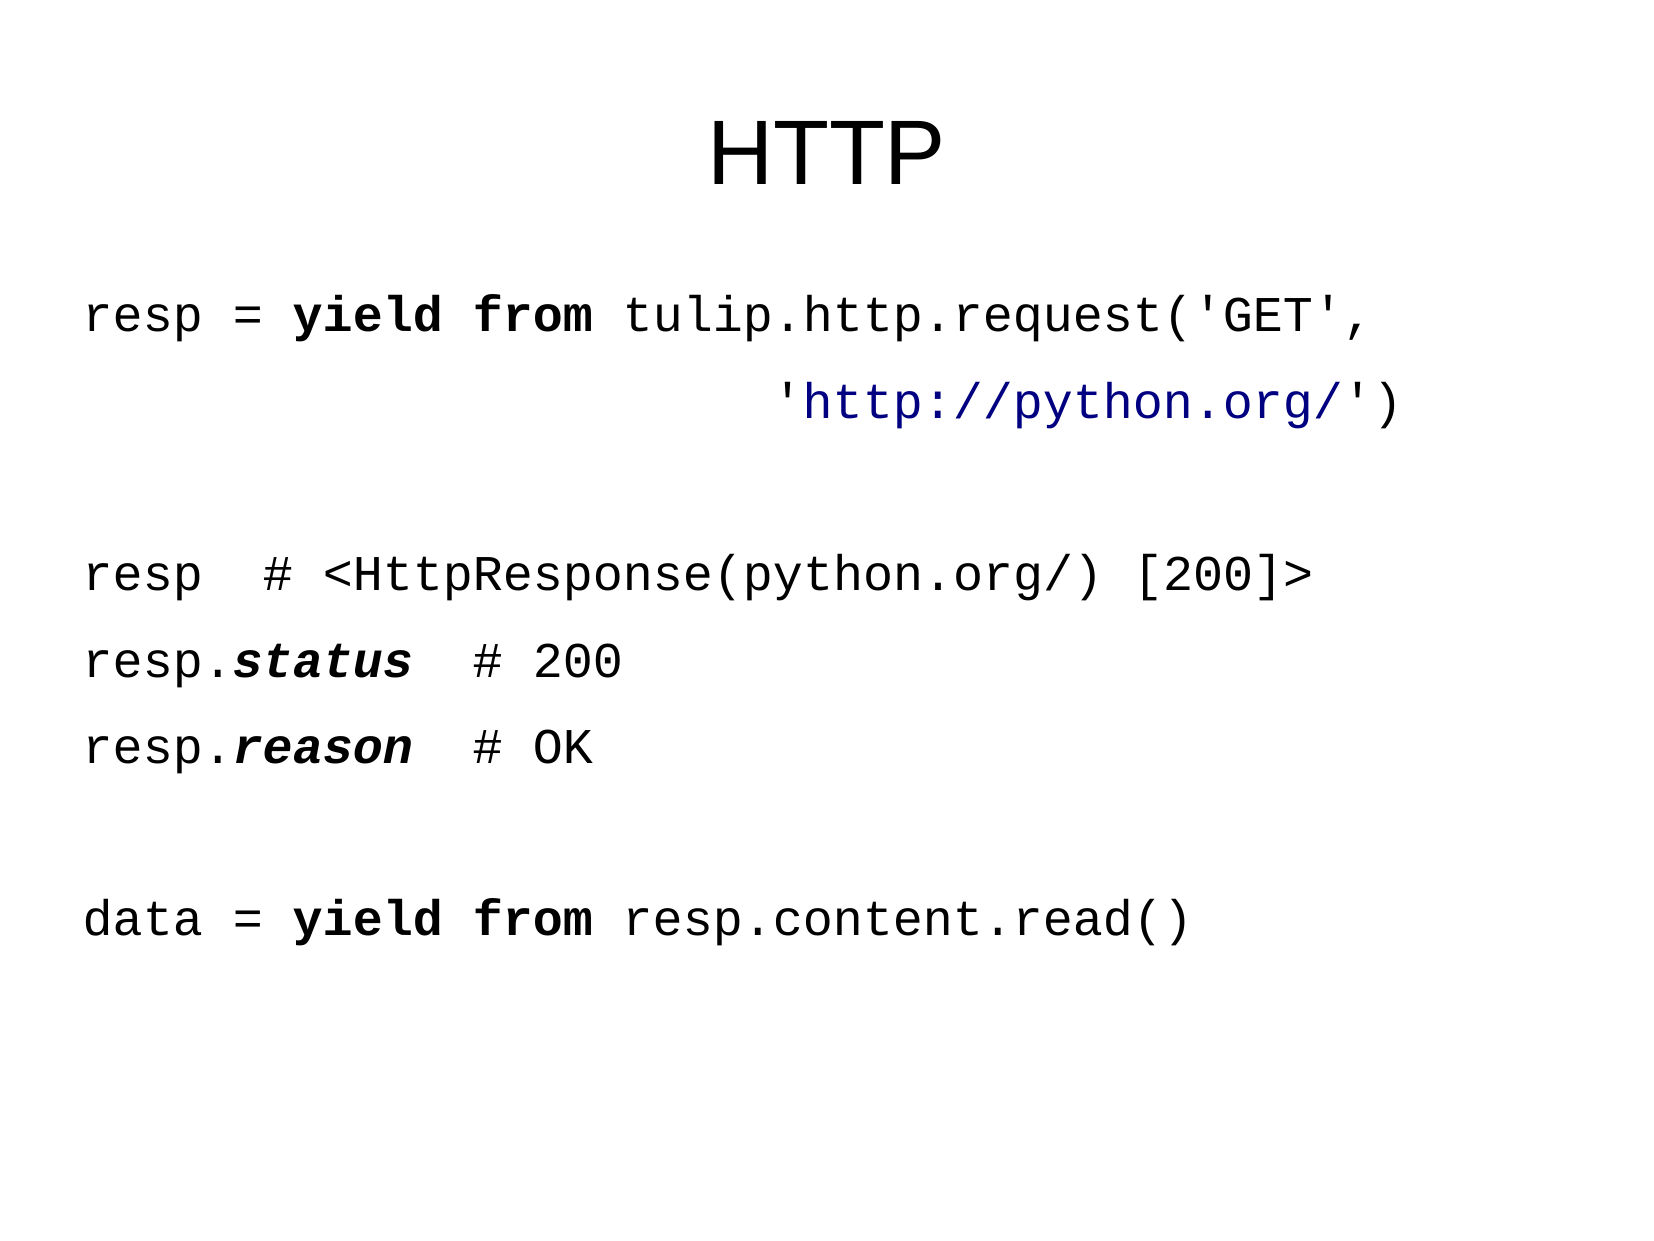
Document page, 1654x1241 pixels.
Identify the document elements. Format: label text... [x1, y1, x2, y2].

title HTTP [82, 49, 1571, 257]
list resp = yield from tulip.http.request('GET', 'http://python.org/') resp # <HttpResponse(python.org/) [200]> resp.status # 200 resp.reason # OK data = yield from resp.content.read() [82, 290, 1571, 1010]
